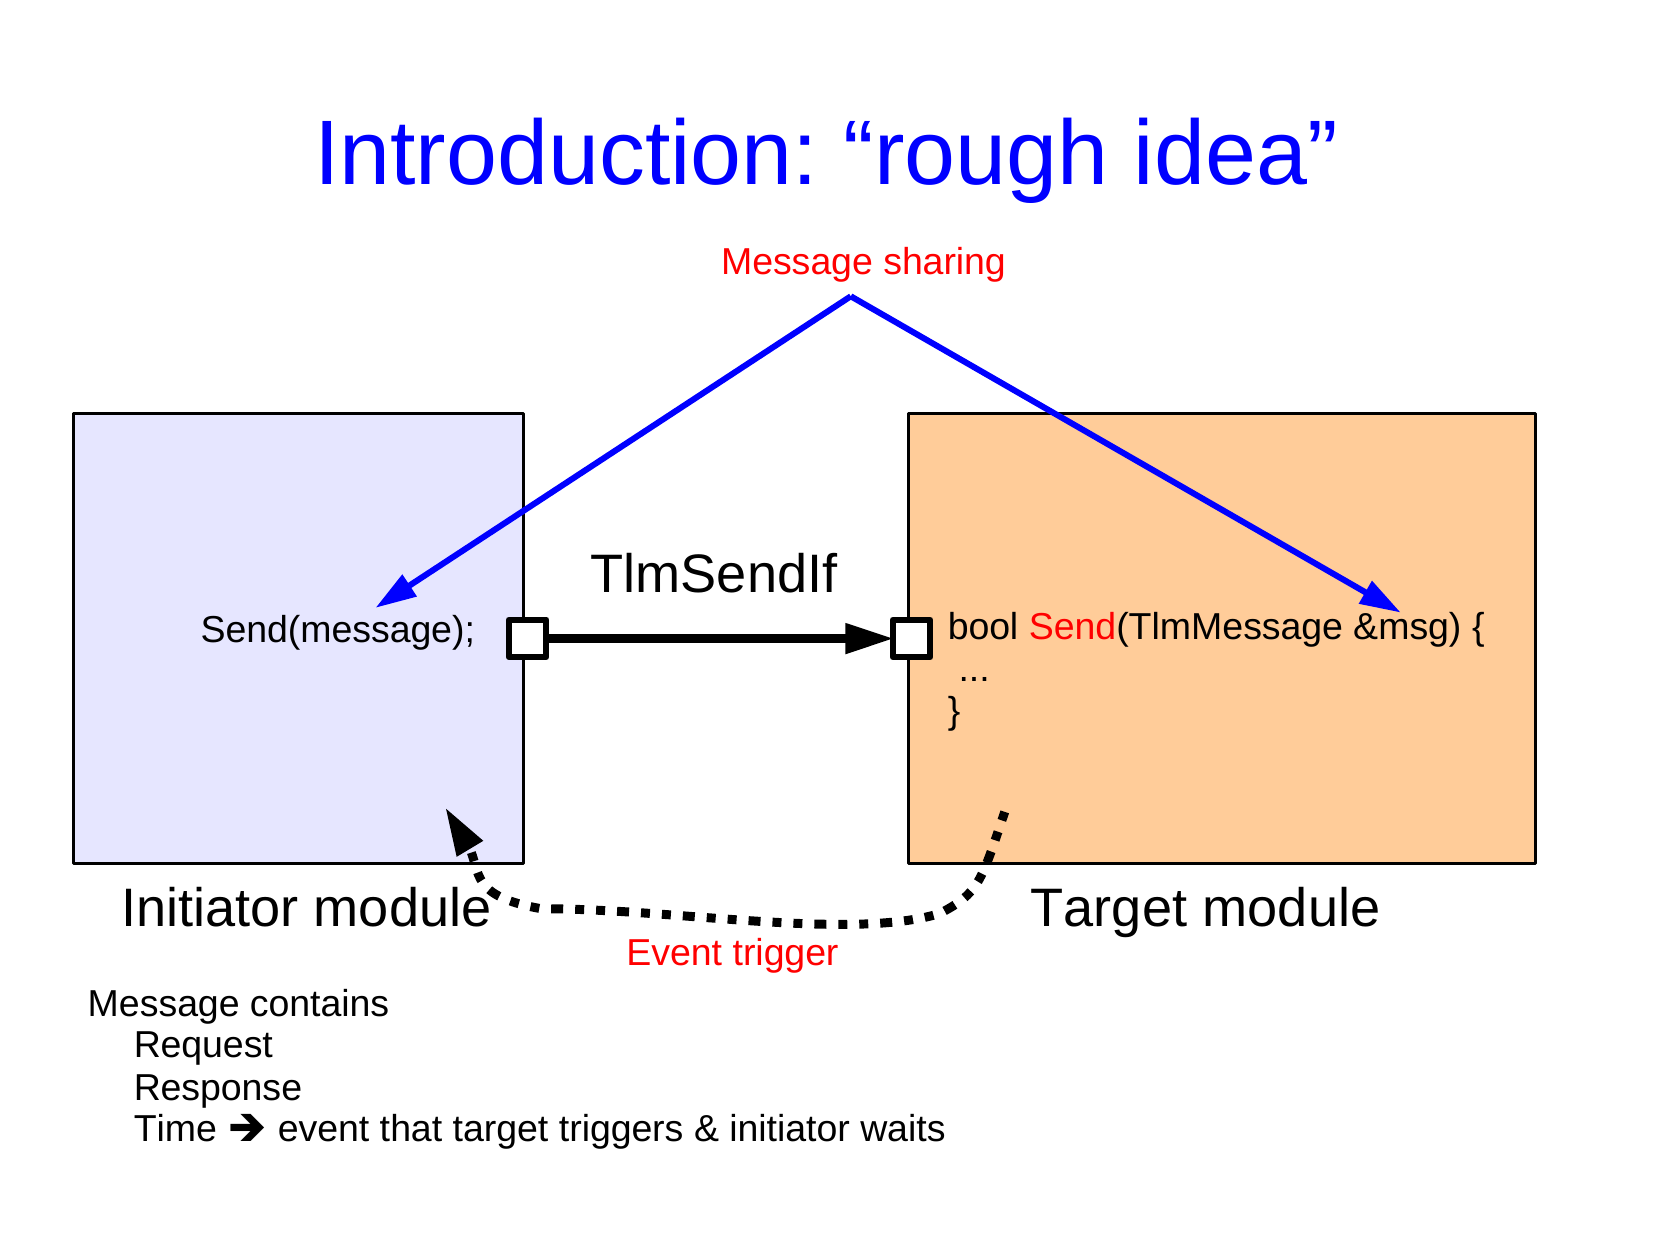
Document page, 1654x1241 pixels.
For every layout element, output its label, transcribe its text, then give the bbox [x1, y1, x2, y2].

text_box Message sharing [706, 232, 1021, 304]
text_box Event trigger [611, 923, 854, 974]
text_box [73, 413, 547, 864]
text_box bool Send(TlmMessage &msg) { ... } [933, 598, 1500, 781]
text_box Send(message); [185, 601, 491, 672]
text_box [892, 413, 1536, 864]
title Introduction: “rough idea” [82, 49, 1571, 257]
text_box TlmSendIf [575, 536, 853, 632]
text_box Target module [1015, 869, 1396, 966]
text_box Message contains Request Response Time ➔ event that target triggers & initiator waits [72, 974, 997, 1214]
text_box Initiator module [106, 869, 508, 966]
